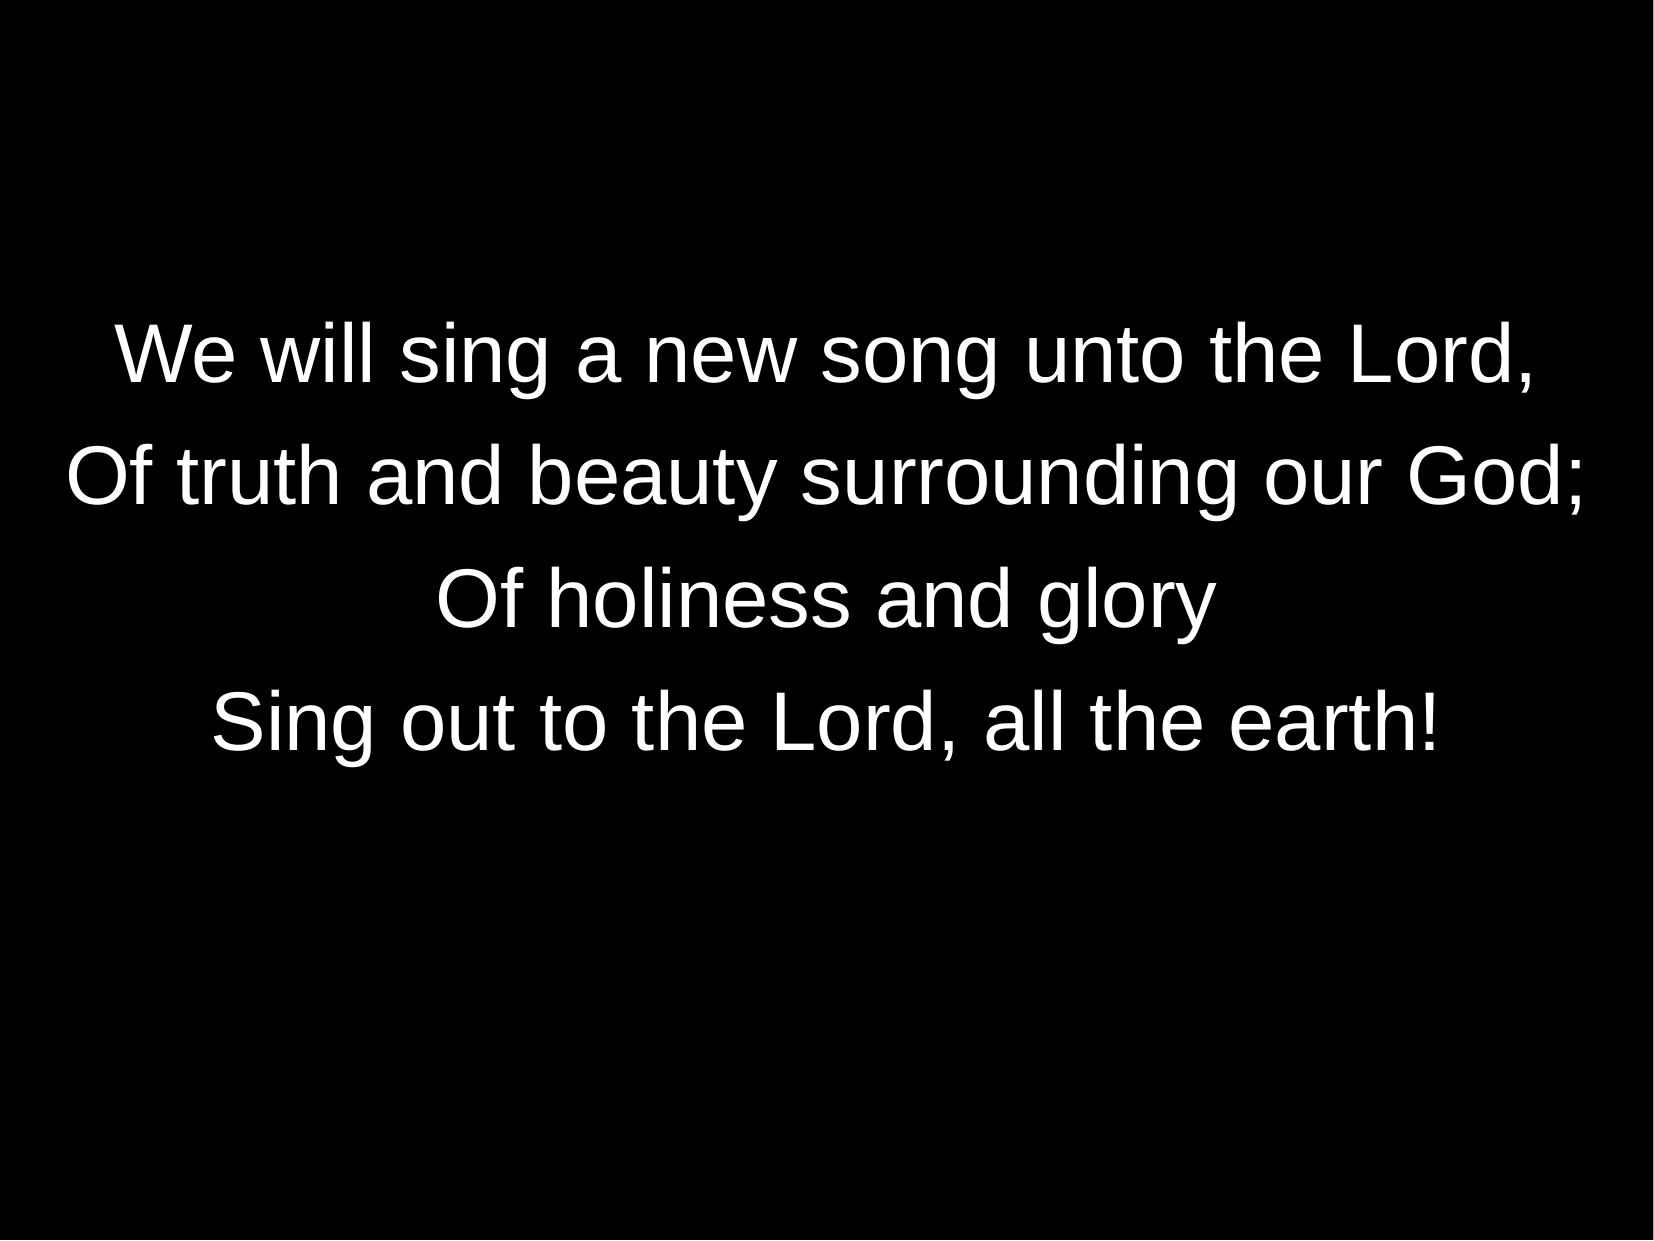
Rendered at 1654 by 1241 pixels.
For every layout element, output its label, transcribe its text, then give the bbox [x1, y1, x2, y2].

list We will sing a new song unto the Lord, Of truth and beauty surrounding our God; Of holiness and glory Sing out to the Lord, all the earth! [0, 307, 1654, 1027]
